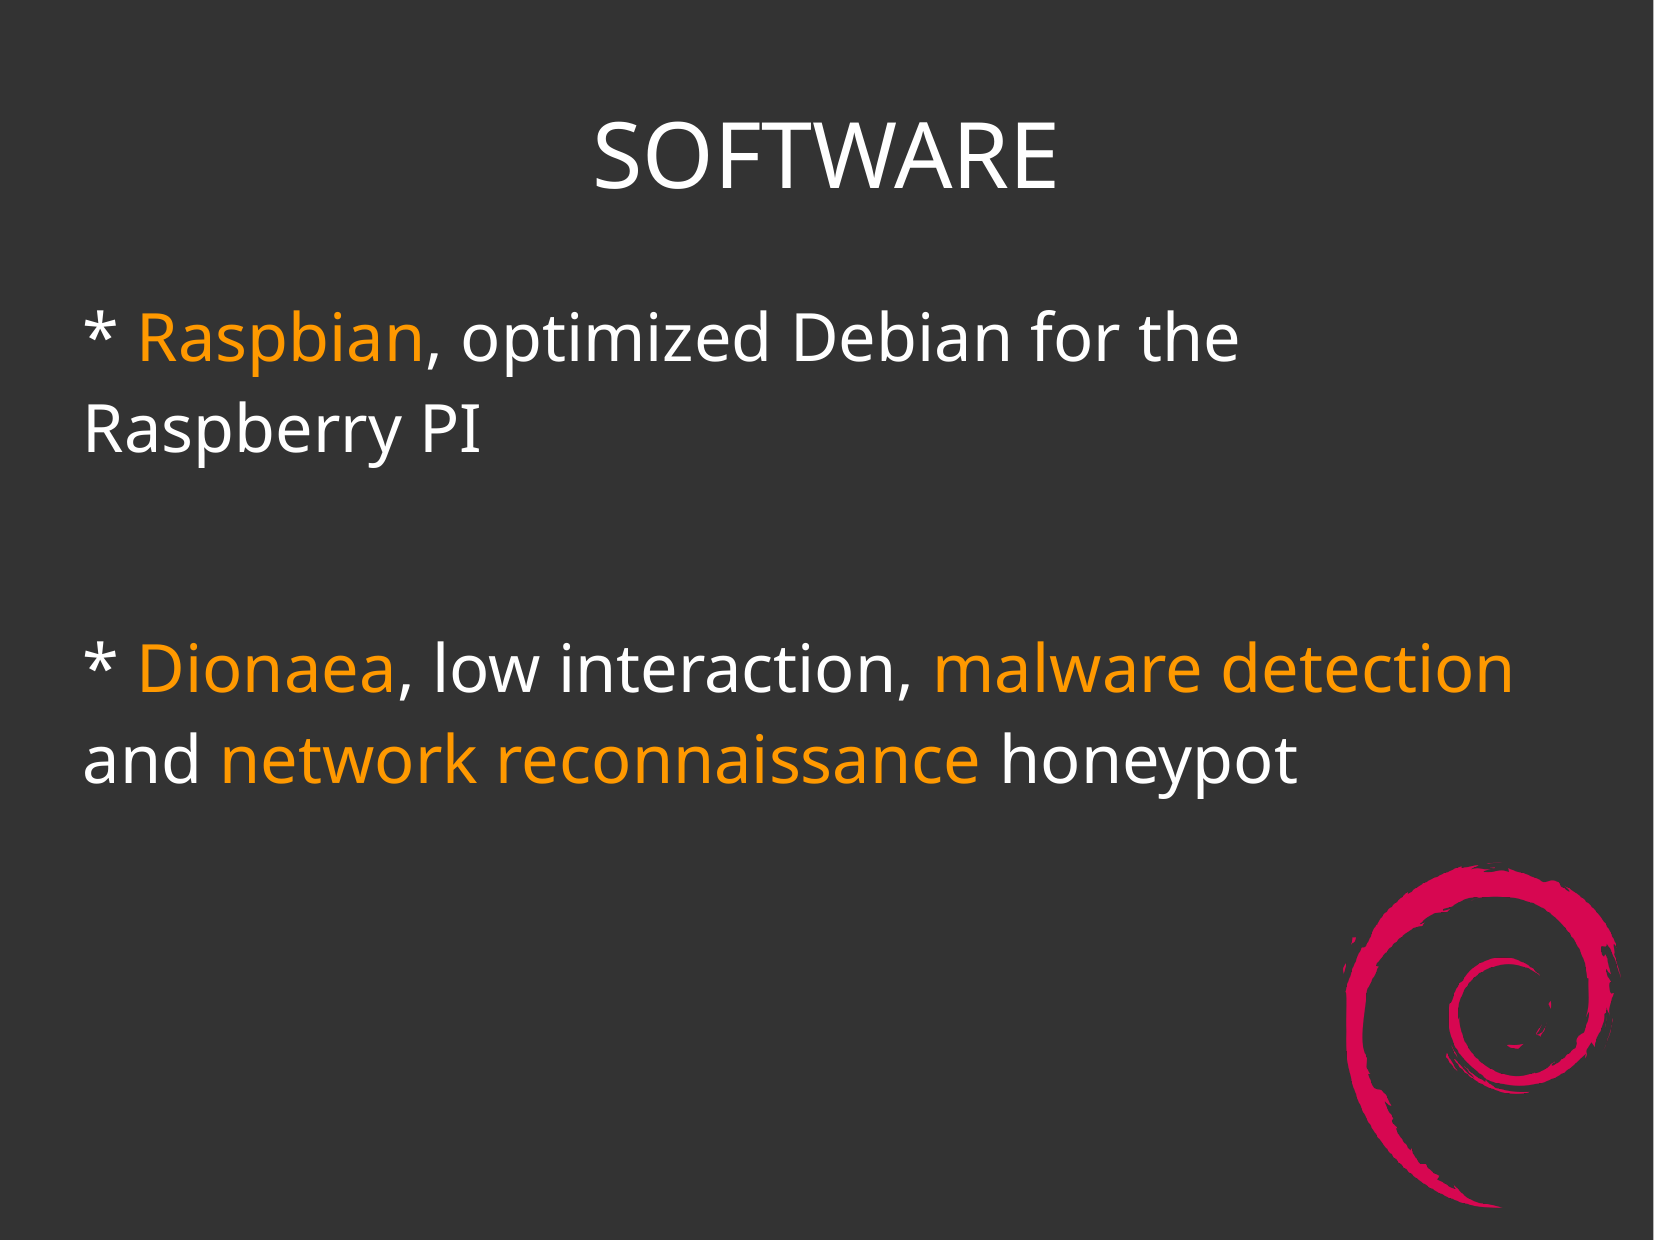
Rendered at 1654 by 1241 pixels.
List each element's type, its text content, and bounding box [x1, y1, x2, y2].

title SOFTWARE [82, 49, 1571, 257]
list * Raspbian, optimized Debian for the Raspberry PI * Dionaea, low interaction, malware detection and network reconnaissance honeypot [82, 290, 1571, 1010]
picture [1275, 862, 1654, 1229]
